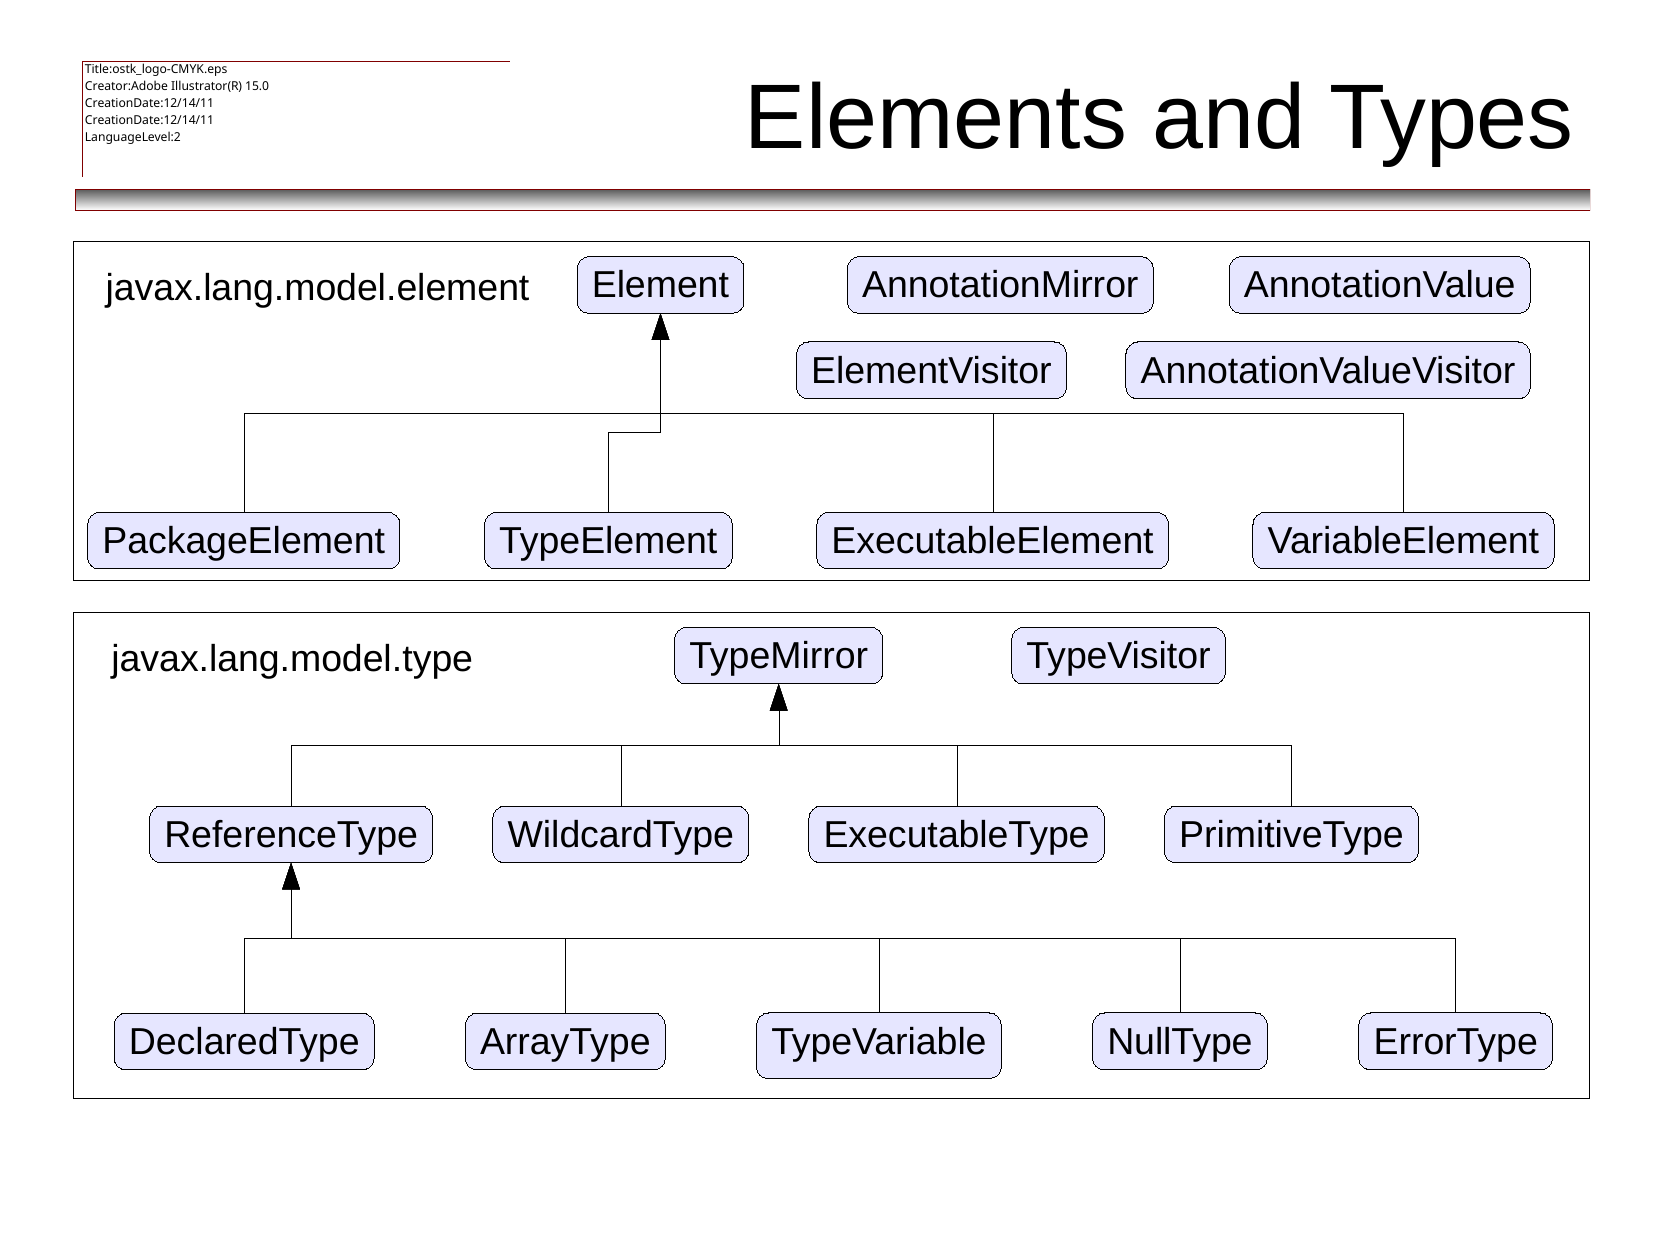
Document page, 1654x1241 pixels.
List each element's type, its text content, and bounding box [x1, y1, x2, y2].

text_box DeclaredType [114, 1013, 375, 1070]
text_box ExecutableElement [816, 512, 1169, 569]
text_box ErrorType [1358, 1012, 1553, 1070]
text_box javax.lang.model.type [96, 629, 488, 687]
text_box PackageElement [87, 512, 400, 569]
text_box AnnotationValue [1229, 256, 1531, 314]
text_box WildcardType [492, 806, 749, 863]
text_box AnnotationValueVisitor [1125, 341, 1531, 399]
text_box NullType [1092, 1012, 1268, 1070]
text_box AnnotationMirror [847, 256, 1154, 314]
text_box TypeElement [484, 512, 733, 569]
text_box ExecutableType [808, 806, 1105, 863]
text_box javax.lang.model.element [90, 259, 545, 316]
text_box VariableElement [1252, 512, 1555, 569]
text_box Element [577, 256, 744, 314]
text_box ReferenceType [149, 806, 433, 863]
text_box TypeMirror [674, 627, 883, 684]
text_box PrimitiveType [1164, 806, 1419, 863]
text_box ElementVisitor [796, 341, 1067, 399]
text_box ArrayType [465, 1013, 666, 1070]
title Elements and Types [529, 65, 1576, 169]
text_box TypeVisitor [1011, 627, 1226, 684]
text_box TypeVariable [756, 1012, 1002, 1079]
